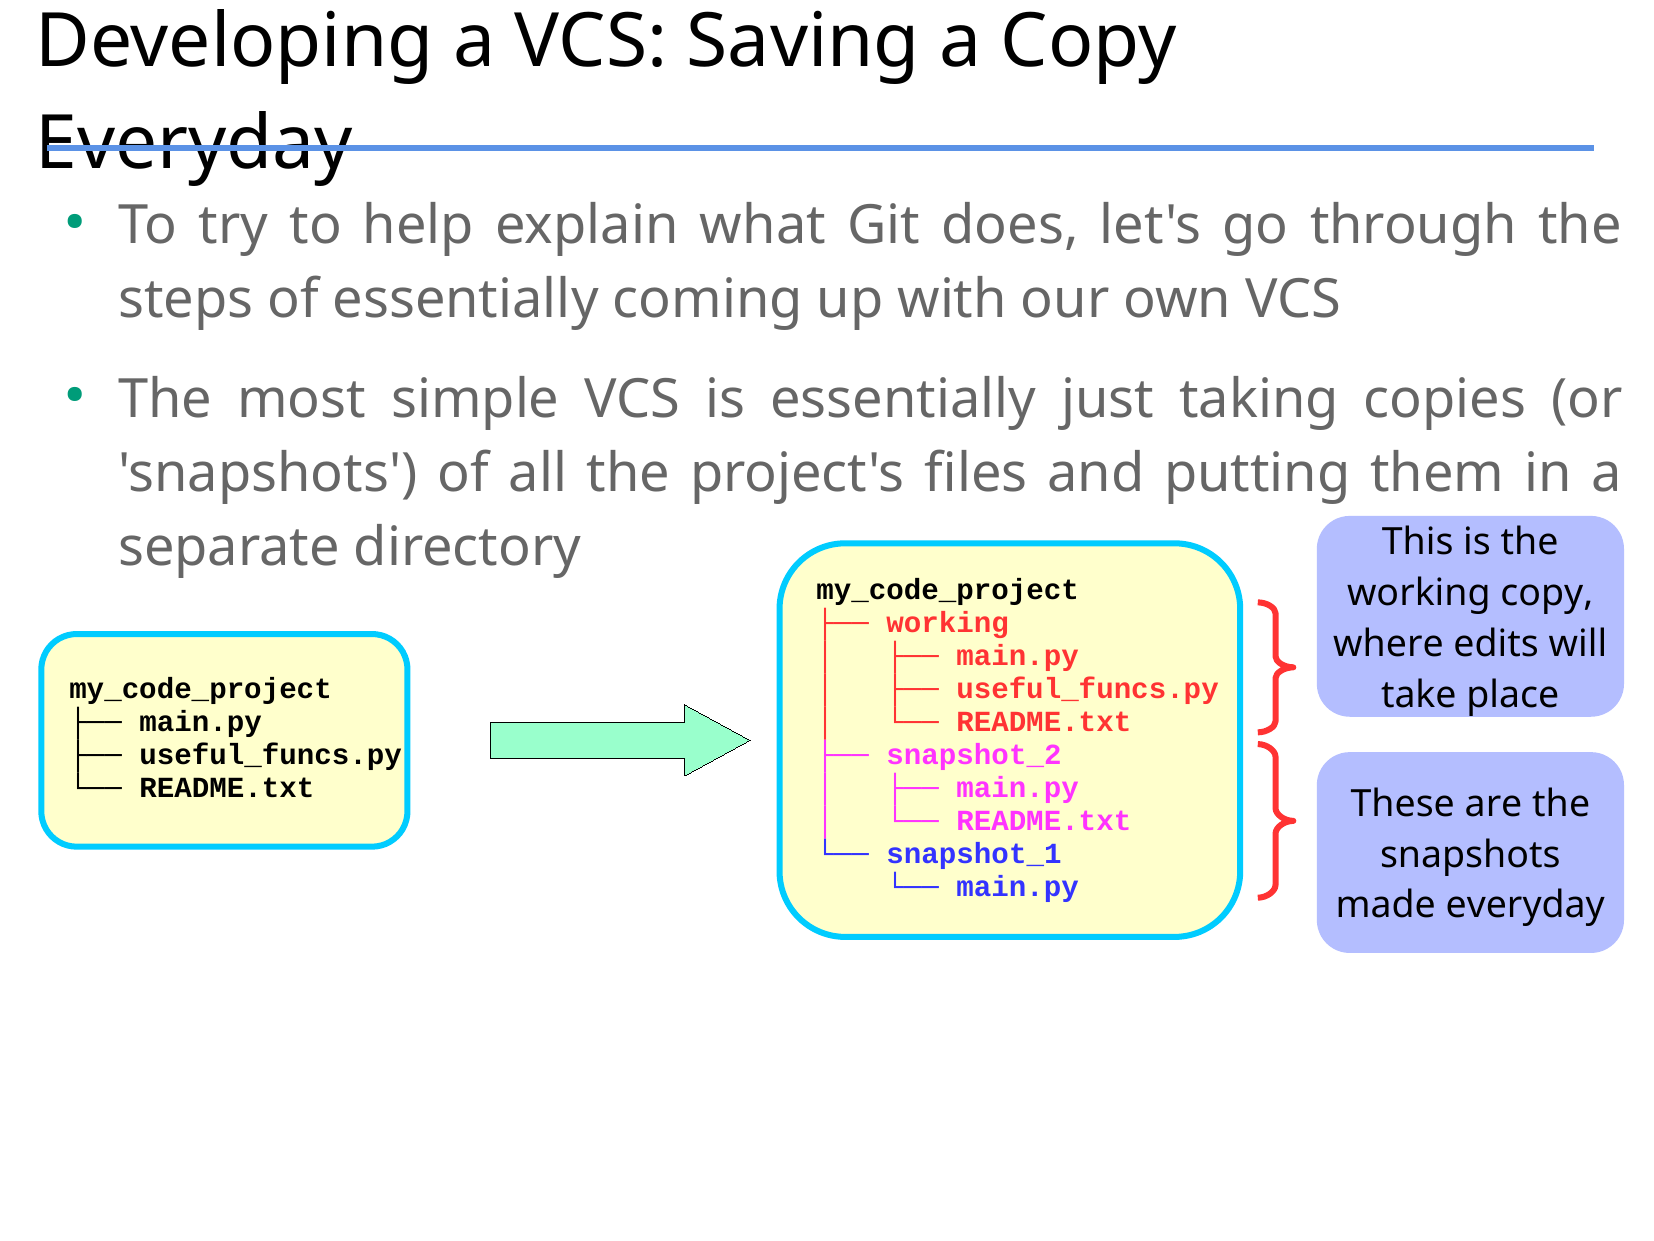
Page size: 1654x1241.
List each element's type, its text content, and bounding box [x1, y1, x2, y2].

text_box This is the working copy, where edits will take place [1316, 515, 1625, 717]
text_box [490, 704, 751, 776]
text_box These are the snapshots made everyday [1316, 752, 1625, 953]
title Developing a VCS: Saving a Copy Everyday [35, 29, 1217, 148]
text_box my_code_project ├── main.py ├── useful_funcs.py └── README.txt [41, 634, 408, 847]
text_box my_code_project ├── working │ ├── main.py │ ├── useful_funcs.py │ └── README.txt ├── snapshot_2 │ ├── main.py │ └── README.txt └── snapshot_1 └── main.py [779, 543, 1241, 937]
list To try to help explain what Git does, let's go through the steps of essentially coming up with our own VCS The most simple VCS is essentially just taking copies (or 'snapshots') of all the project's files and putting them in a separate directory This already ticks several of the boxes we wanted for VCS – reproducibility, backup, etc. and at it's core, this is all Git is doing! [47, 185, 1625, 1200]
